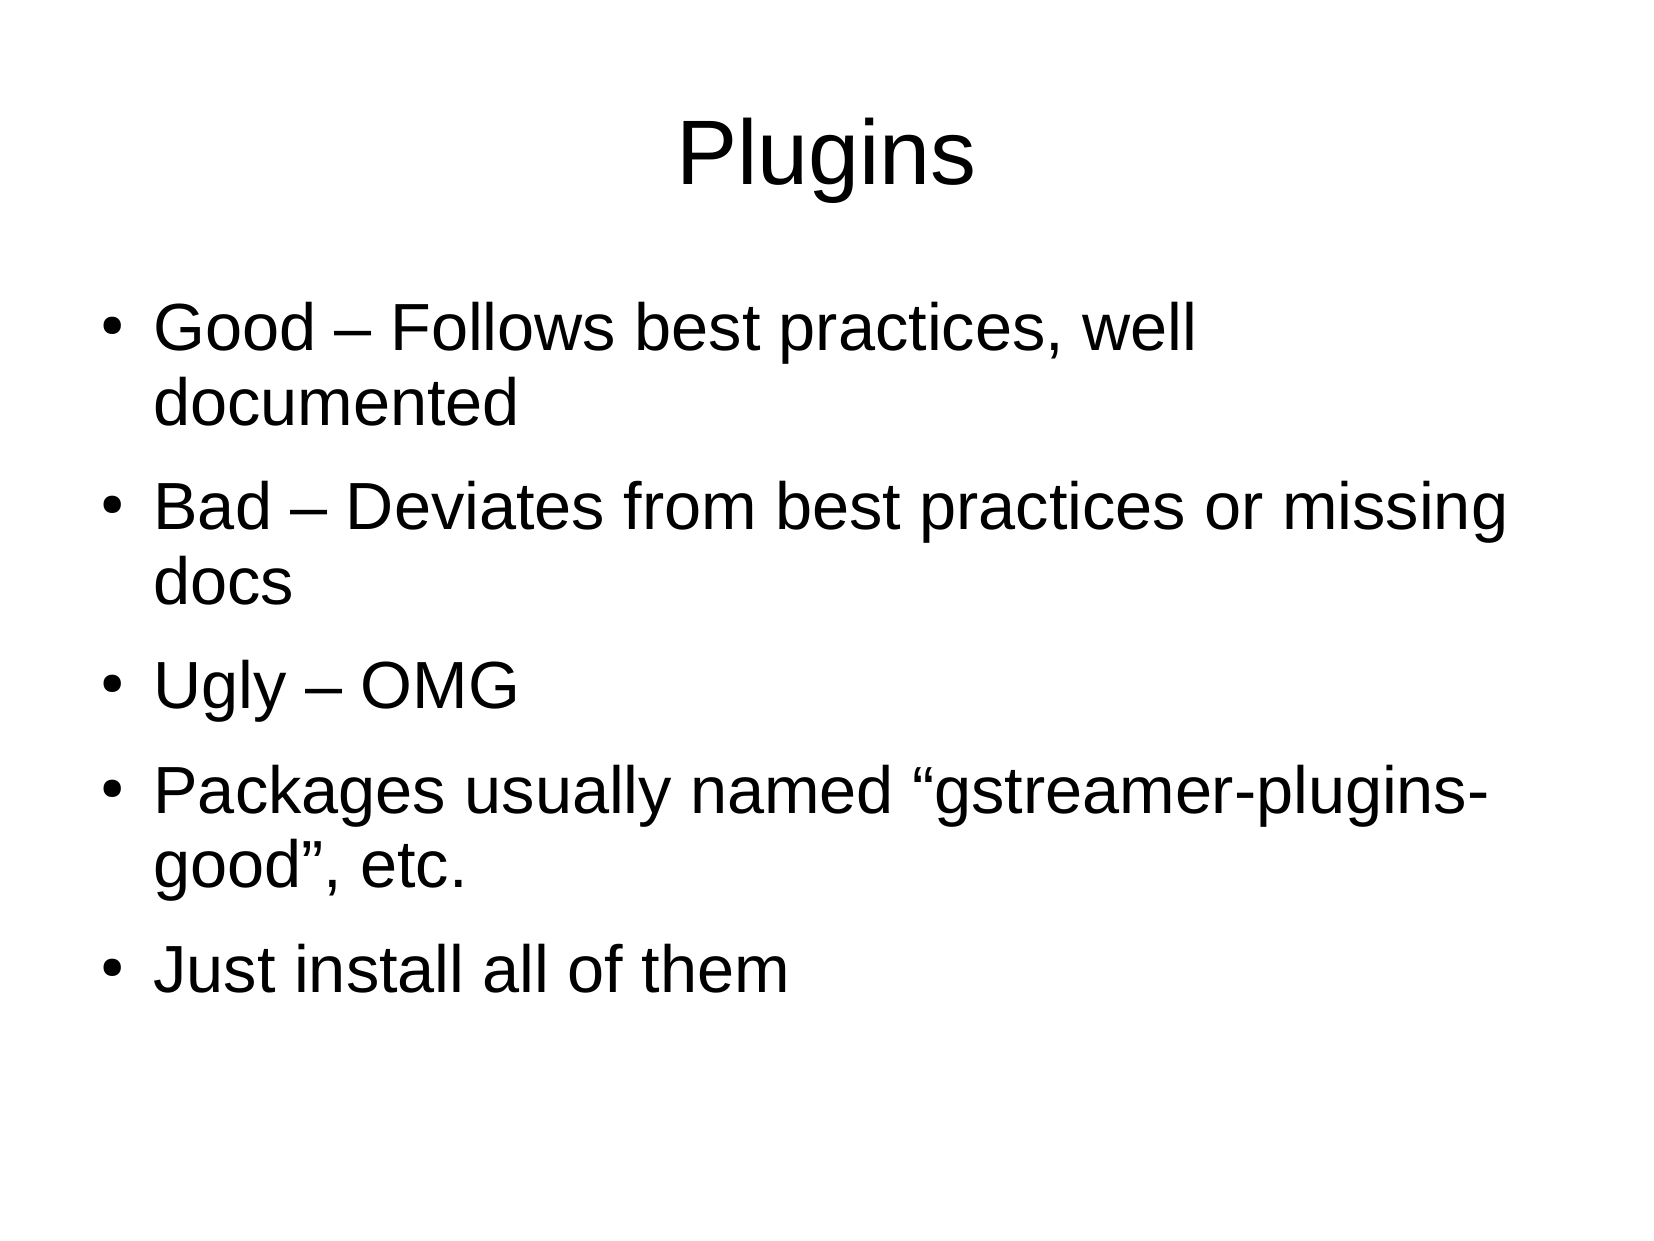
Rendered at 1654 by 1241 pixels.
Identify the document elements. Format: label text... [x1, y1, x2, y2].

list Good – Follows best practices, well documented Bad – Deviates from best practices or missing docs Ugly – OMG Packages usually named “gstreamer-plugins-good”, etc. Just install all of them [82, 290, 1571, 1010]
title Plugins [82, 49, 1571, 257]
